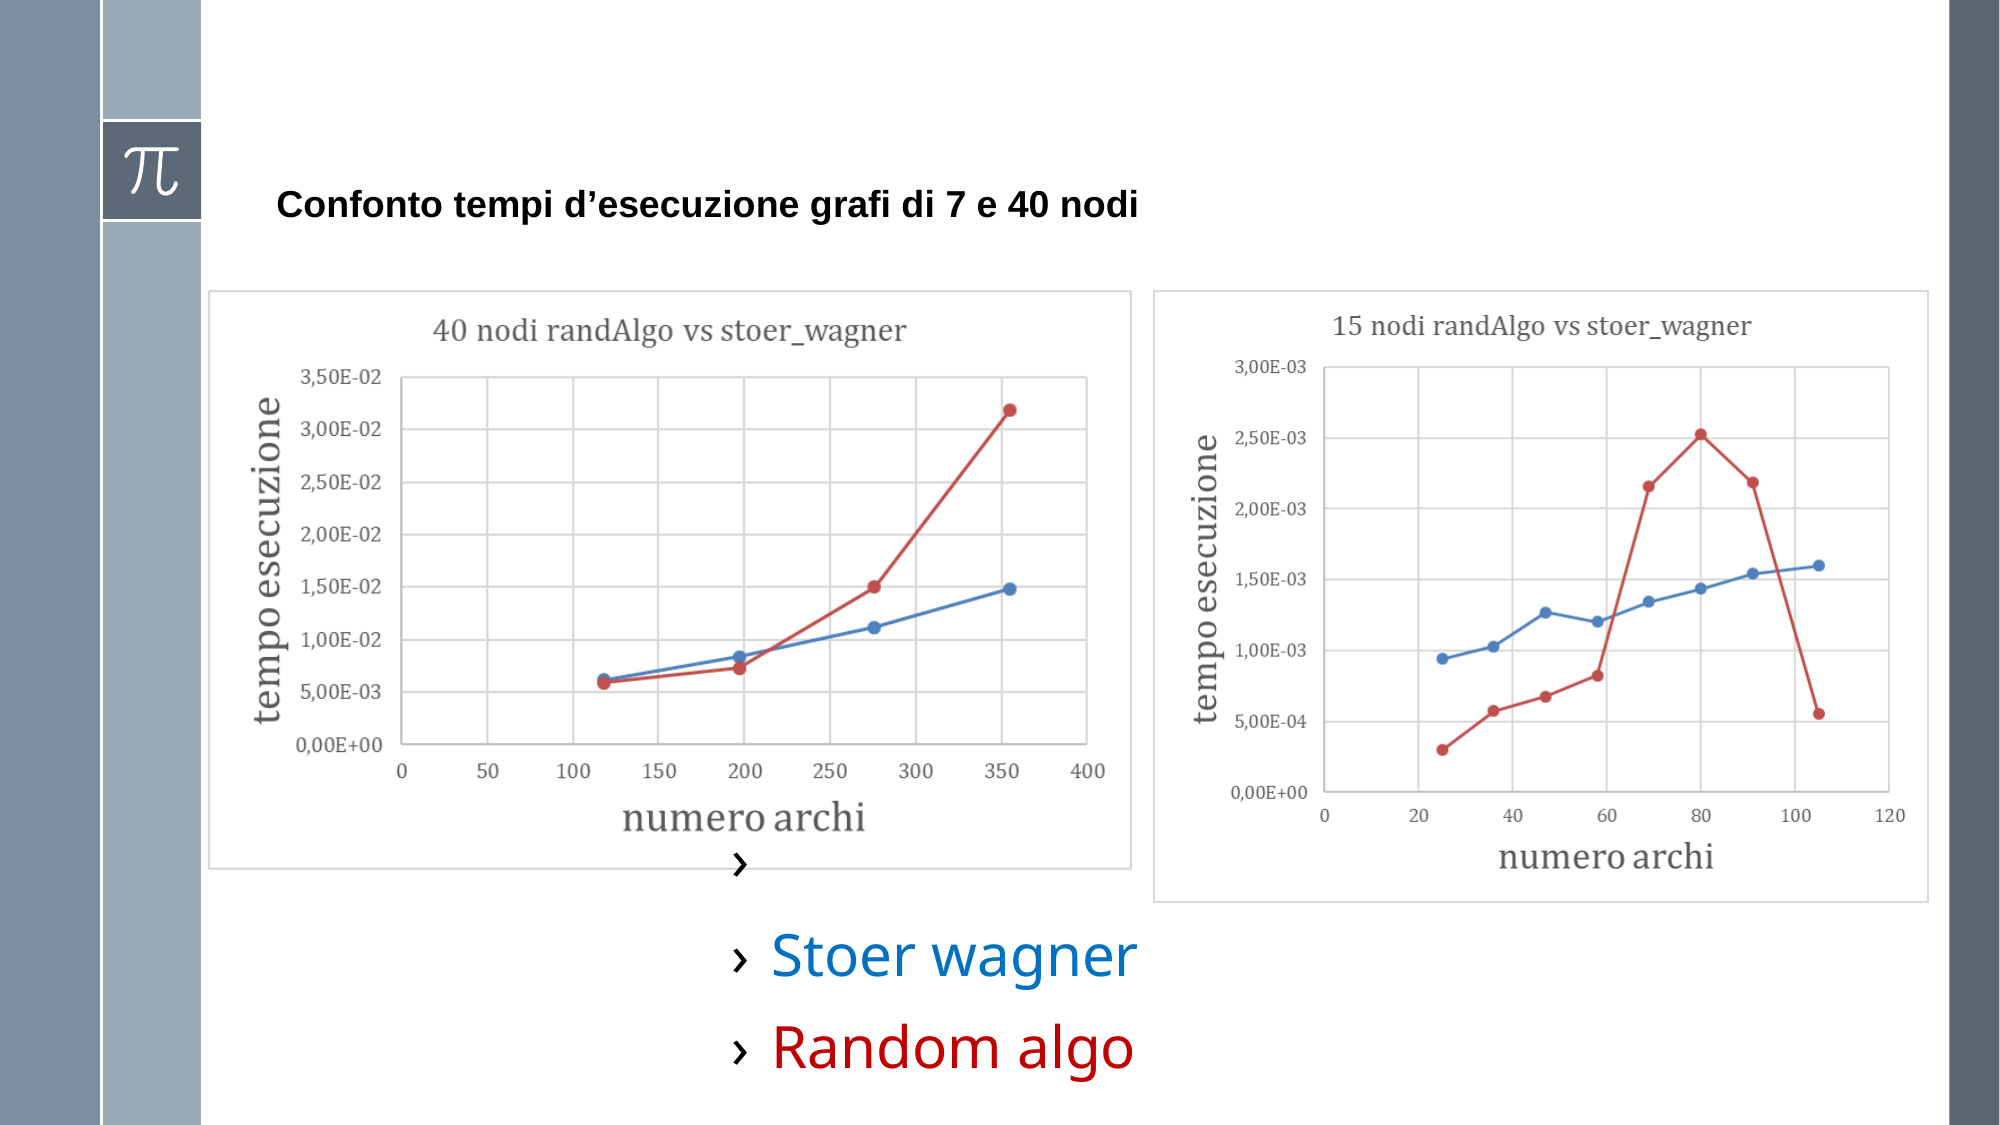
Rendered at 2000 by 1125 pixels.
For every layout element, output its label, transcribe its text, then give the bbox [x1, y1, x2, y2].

list Stoer wagner Random algo [716, 810, 1170, 1125]
title Confonto tempi d’esecuzione grafi di 7 e 40 nodi [261, 29, 1867, 233]
picture [208, 290, 1132, 870]
picture [1153, 290, 1929, 903]
